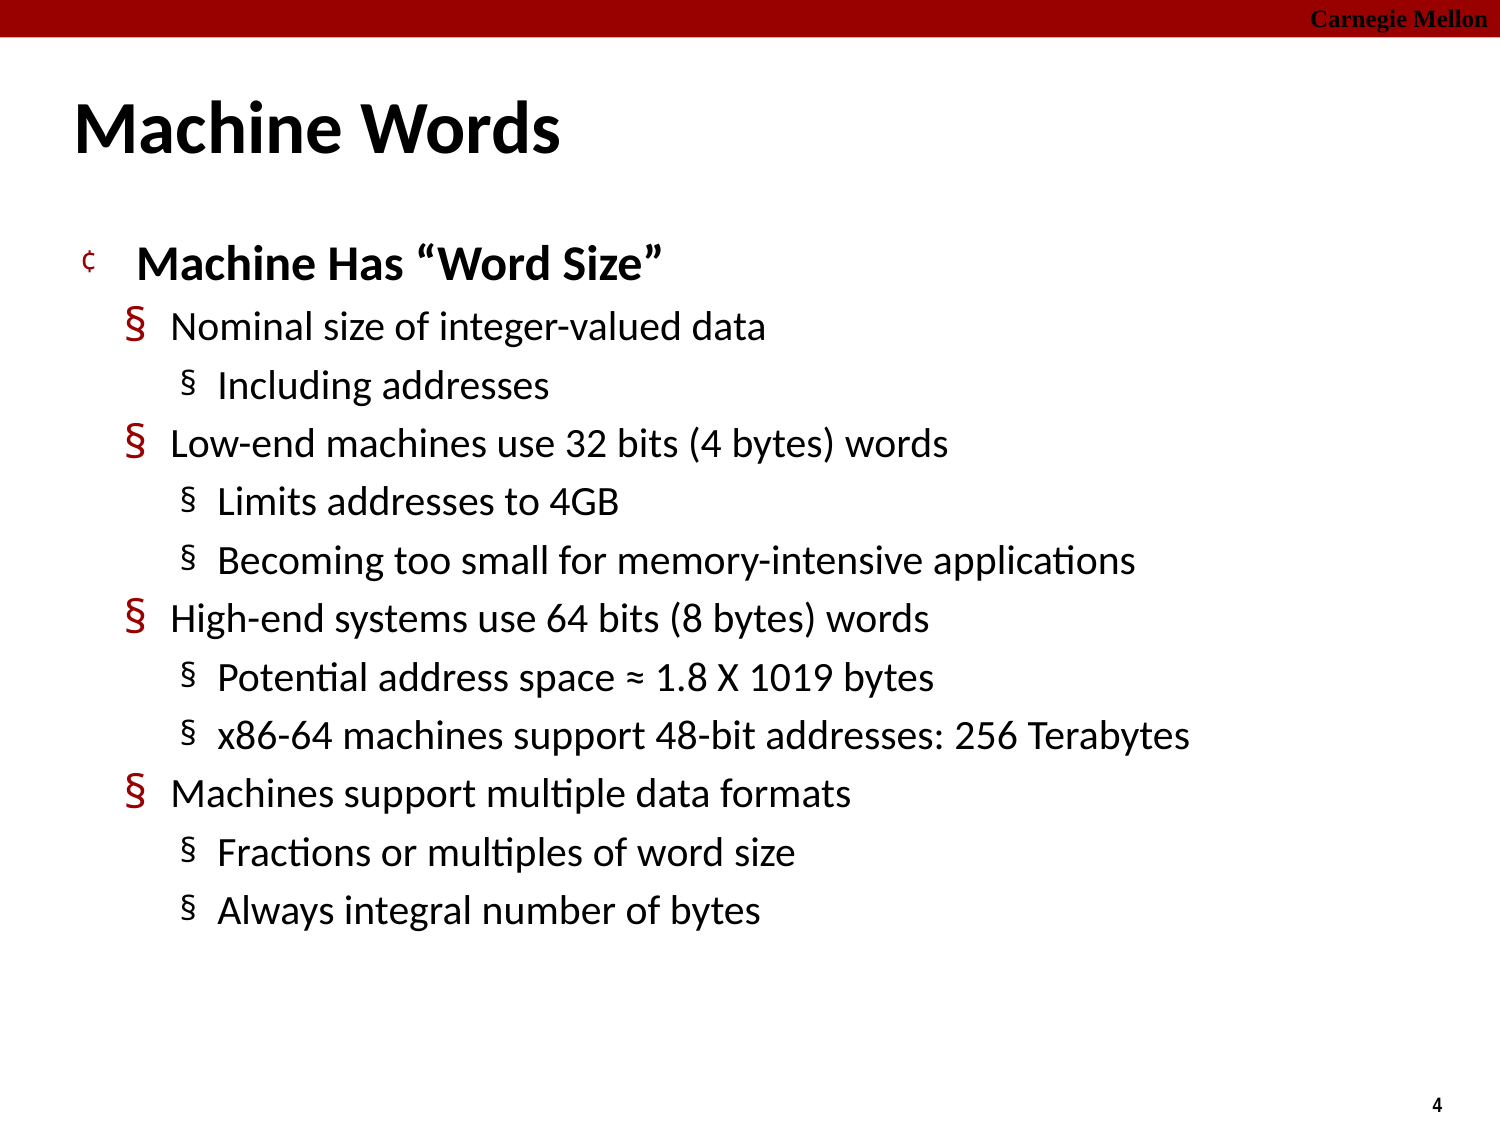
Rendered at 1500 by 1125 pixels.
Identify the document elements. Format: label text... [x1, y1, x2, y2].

list Machine Has “Word Size” Nominal size of integer-valued data Including addresses Low-end machines use 32 bits (4 bytes) words Limits addresses to 4GB Becoming too small for memory-intensive applications High-end systems use 64 bits (8 bytes) words Potential address space ≈ 1.8 X 1019 bytes x86-64 machines support 48-bit addresses: 256 Terabytes Machines support multiple data formats Fractions or multiples of word size Always integral number of bytes [65, 223, 1361, 1040]
title Machine Words [58, 71, 1304, 197]
